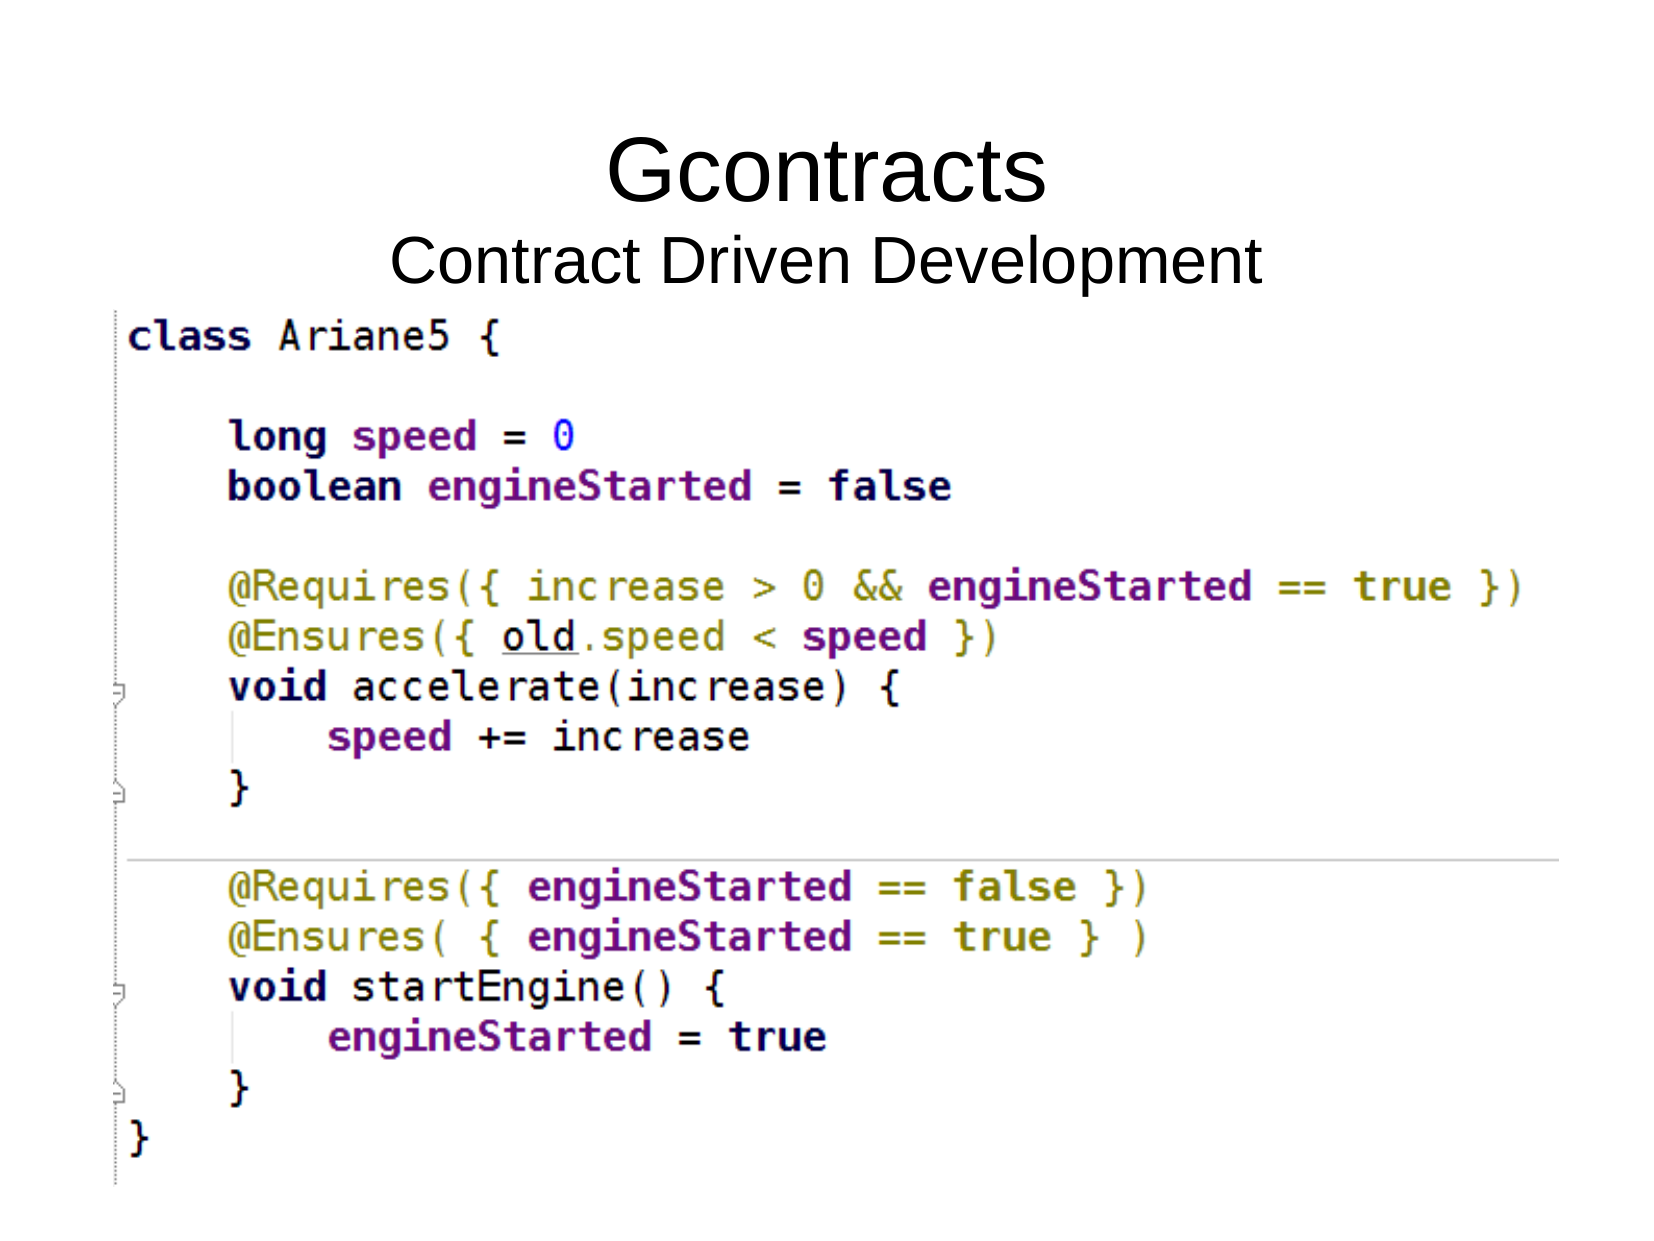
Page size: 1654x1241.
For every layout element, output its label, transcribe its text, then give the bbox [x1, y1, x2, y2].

picture [113, 309, 1559, 1187]
title Gcontracts Contract Driven Development [82, 102, 1571, 310]
